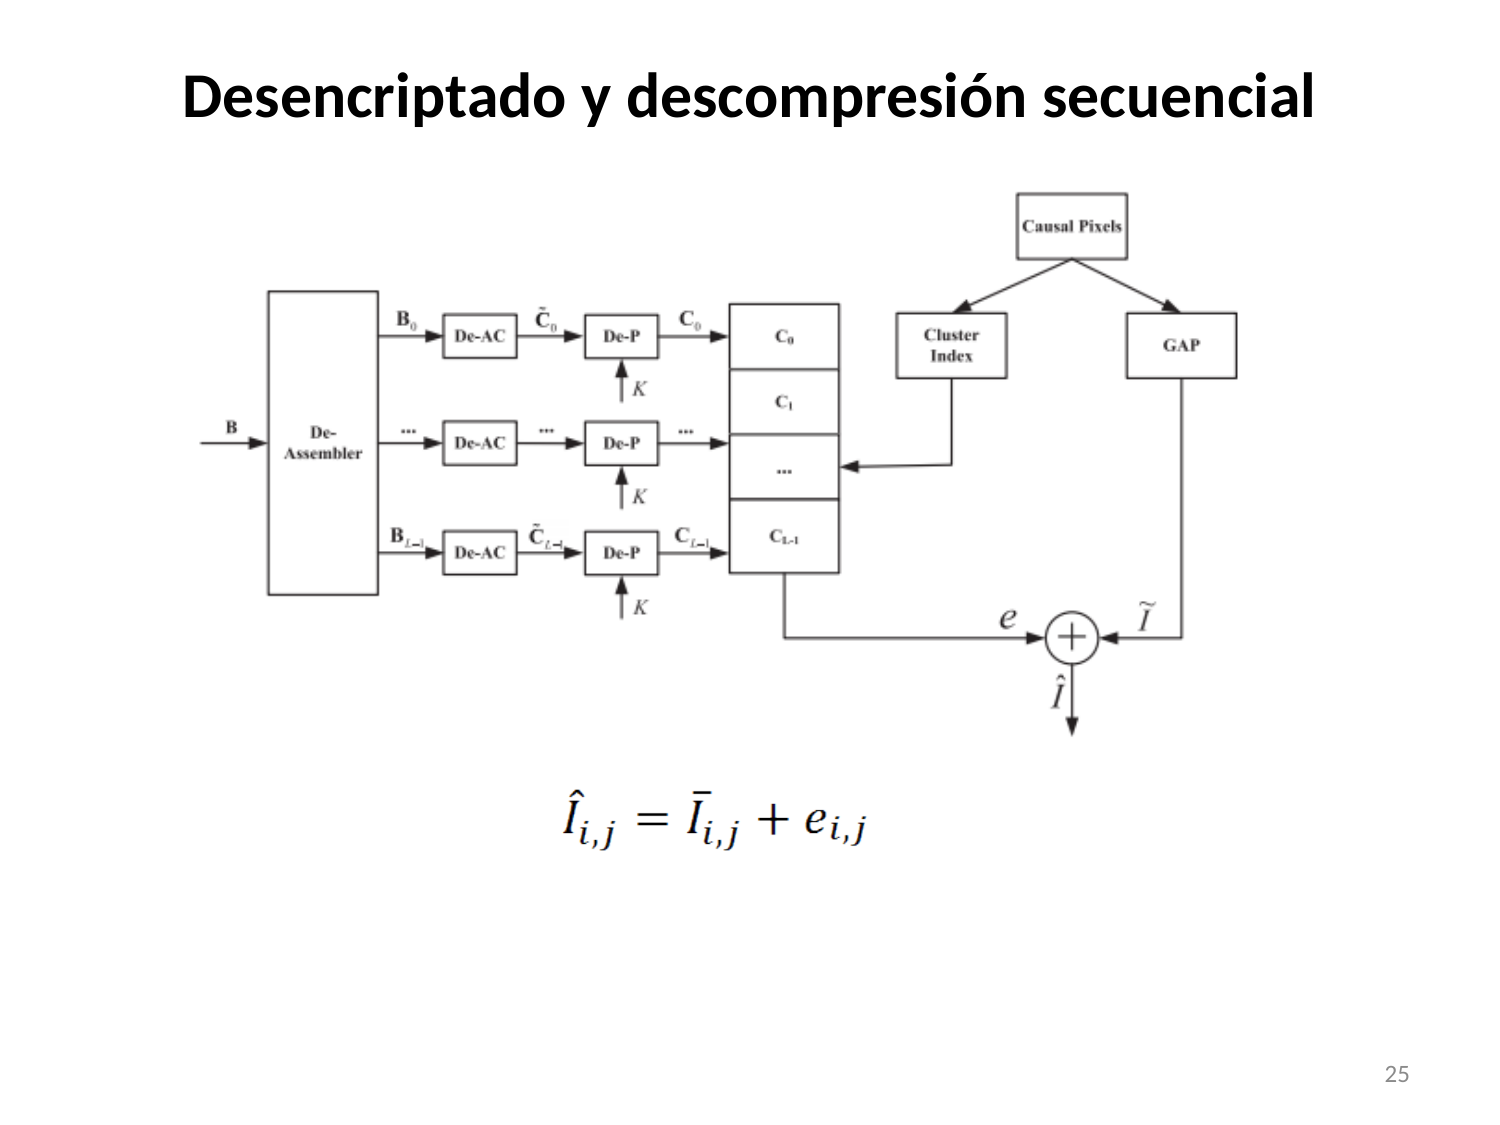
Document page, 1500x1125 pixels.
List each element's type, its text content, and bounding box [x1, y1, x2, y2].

slide_number <número> [1074, 1042, 1425, 1103]
picture [562, 785, 871, 898]
title Desencriptado y descompresión secuencial [75, 45, 1425, 233]
picture [187, 163, 1286, 750]
